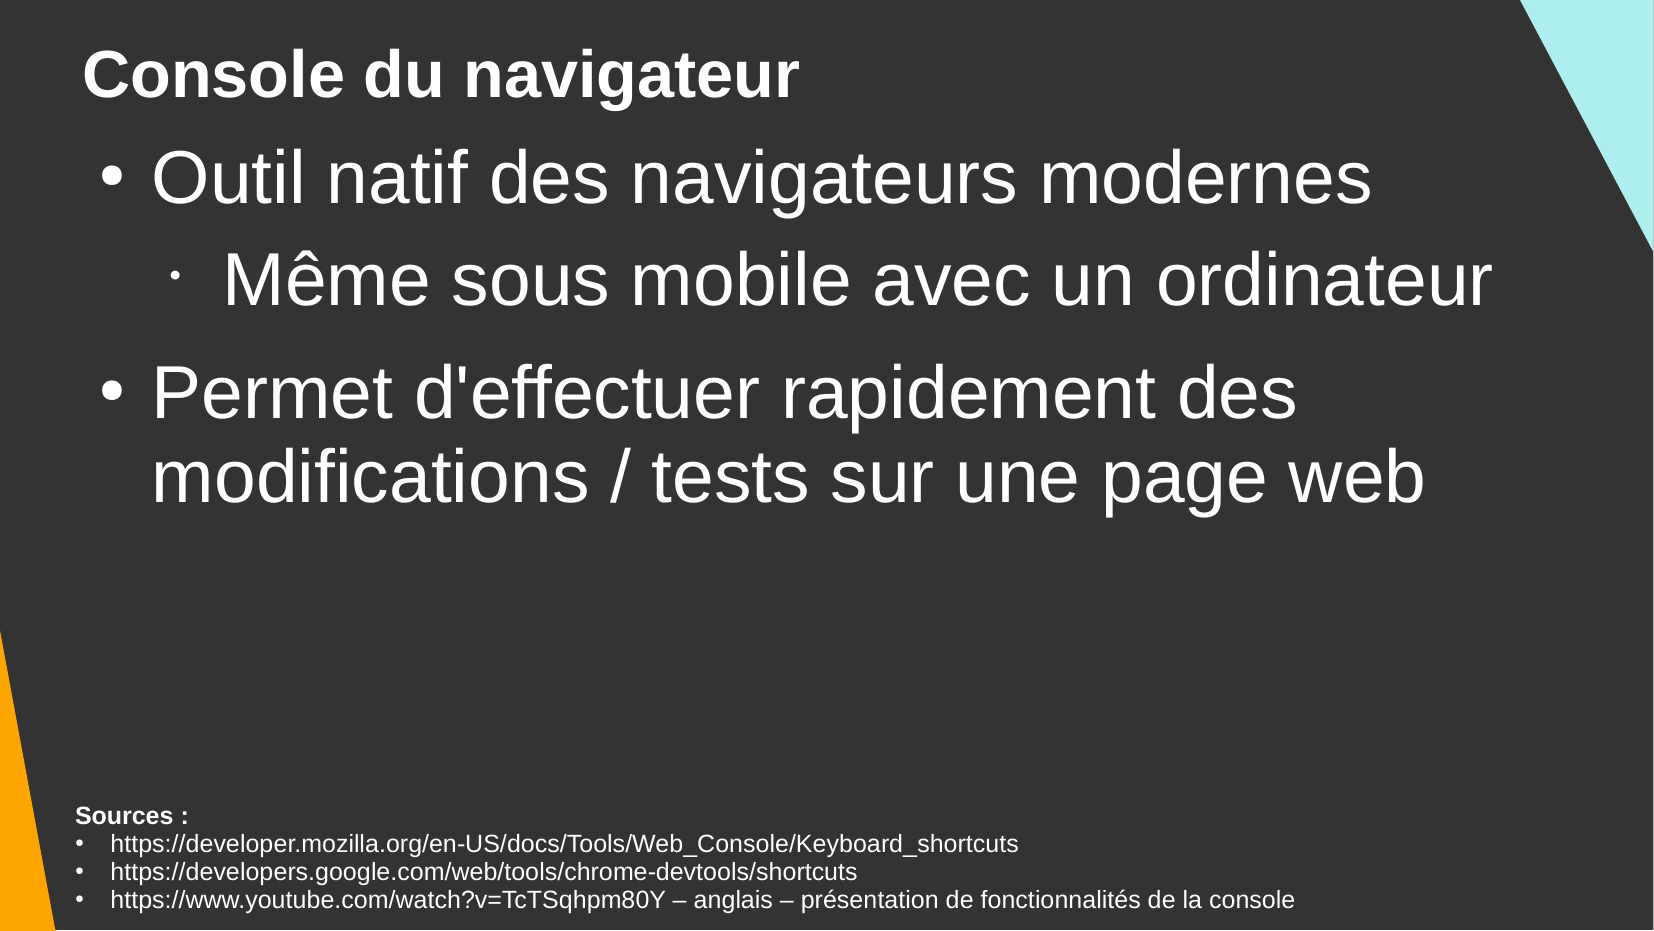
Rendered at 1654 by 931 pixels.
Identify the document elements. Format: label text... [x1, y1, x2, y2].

text_box Sources : https://developer.mozilla.org/en-US/docs/Tools/Web_Console/Keyboard_shortcuts https://developers.google.com/web/tools/chrome-devtools/shortcuts https://www.youtube.com/watch?v=TcTSqhpm80Y – anglais – présentation de fonctionnalités de la console [60, 794, 1546, 931]
text_box [0, 630, 56, 931]
list Outil natif des navigateurs modernes Même sous mobile avec un ordinateur Permet d'effectuer rapidement des modifications / tests sur une page web [80, 135, 1605, 851]
title Console du navigateur [82, 37, 1571, 114]
text_box [1520, 0, 1654, 254]
